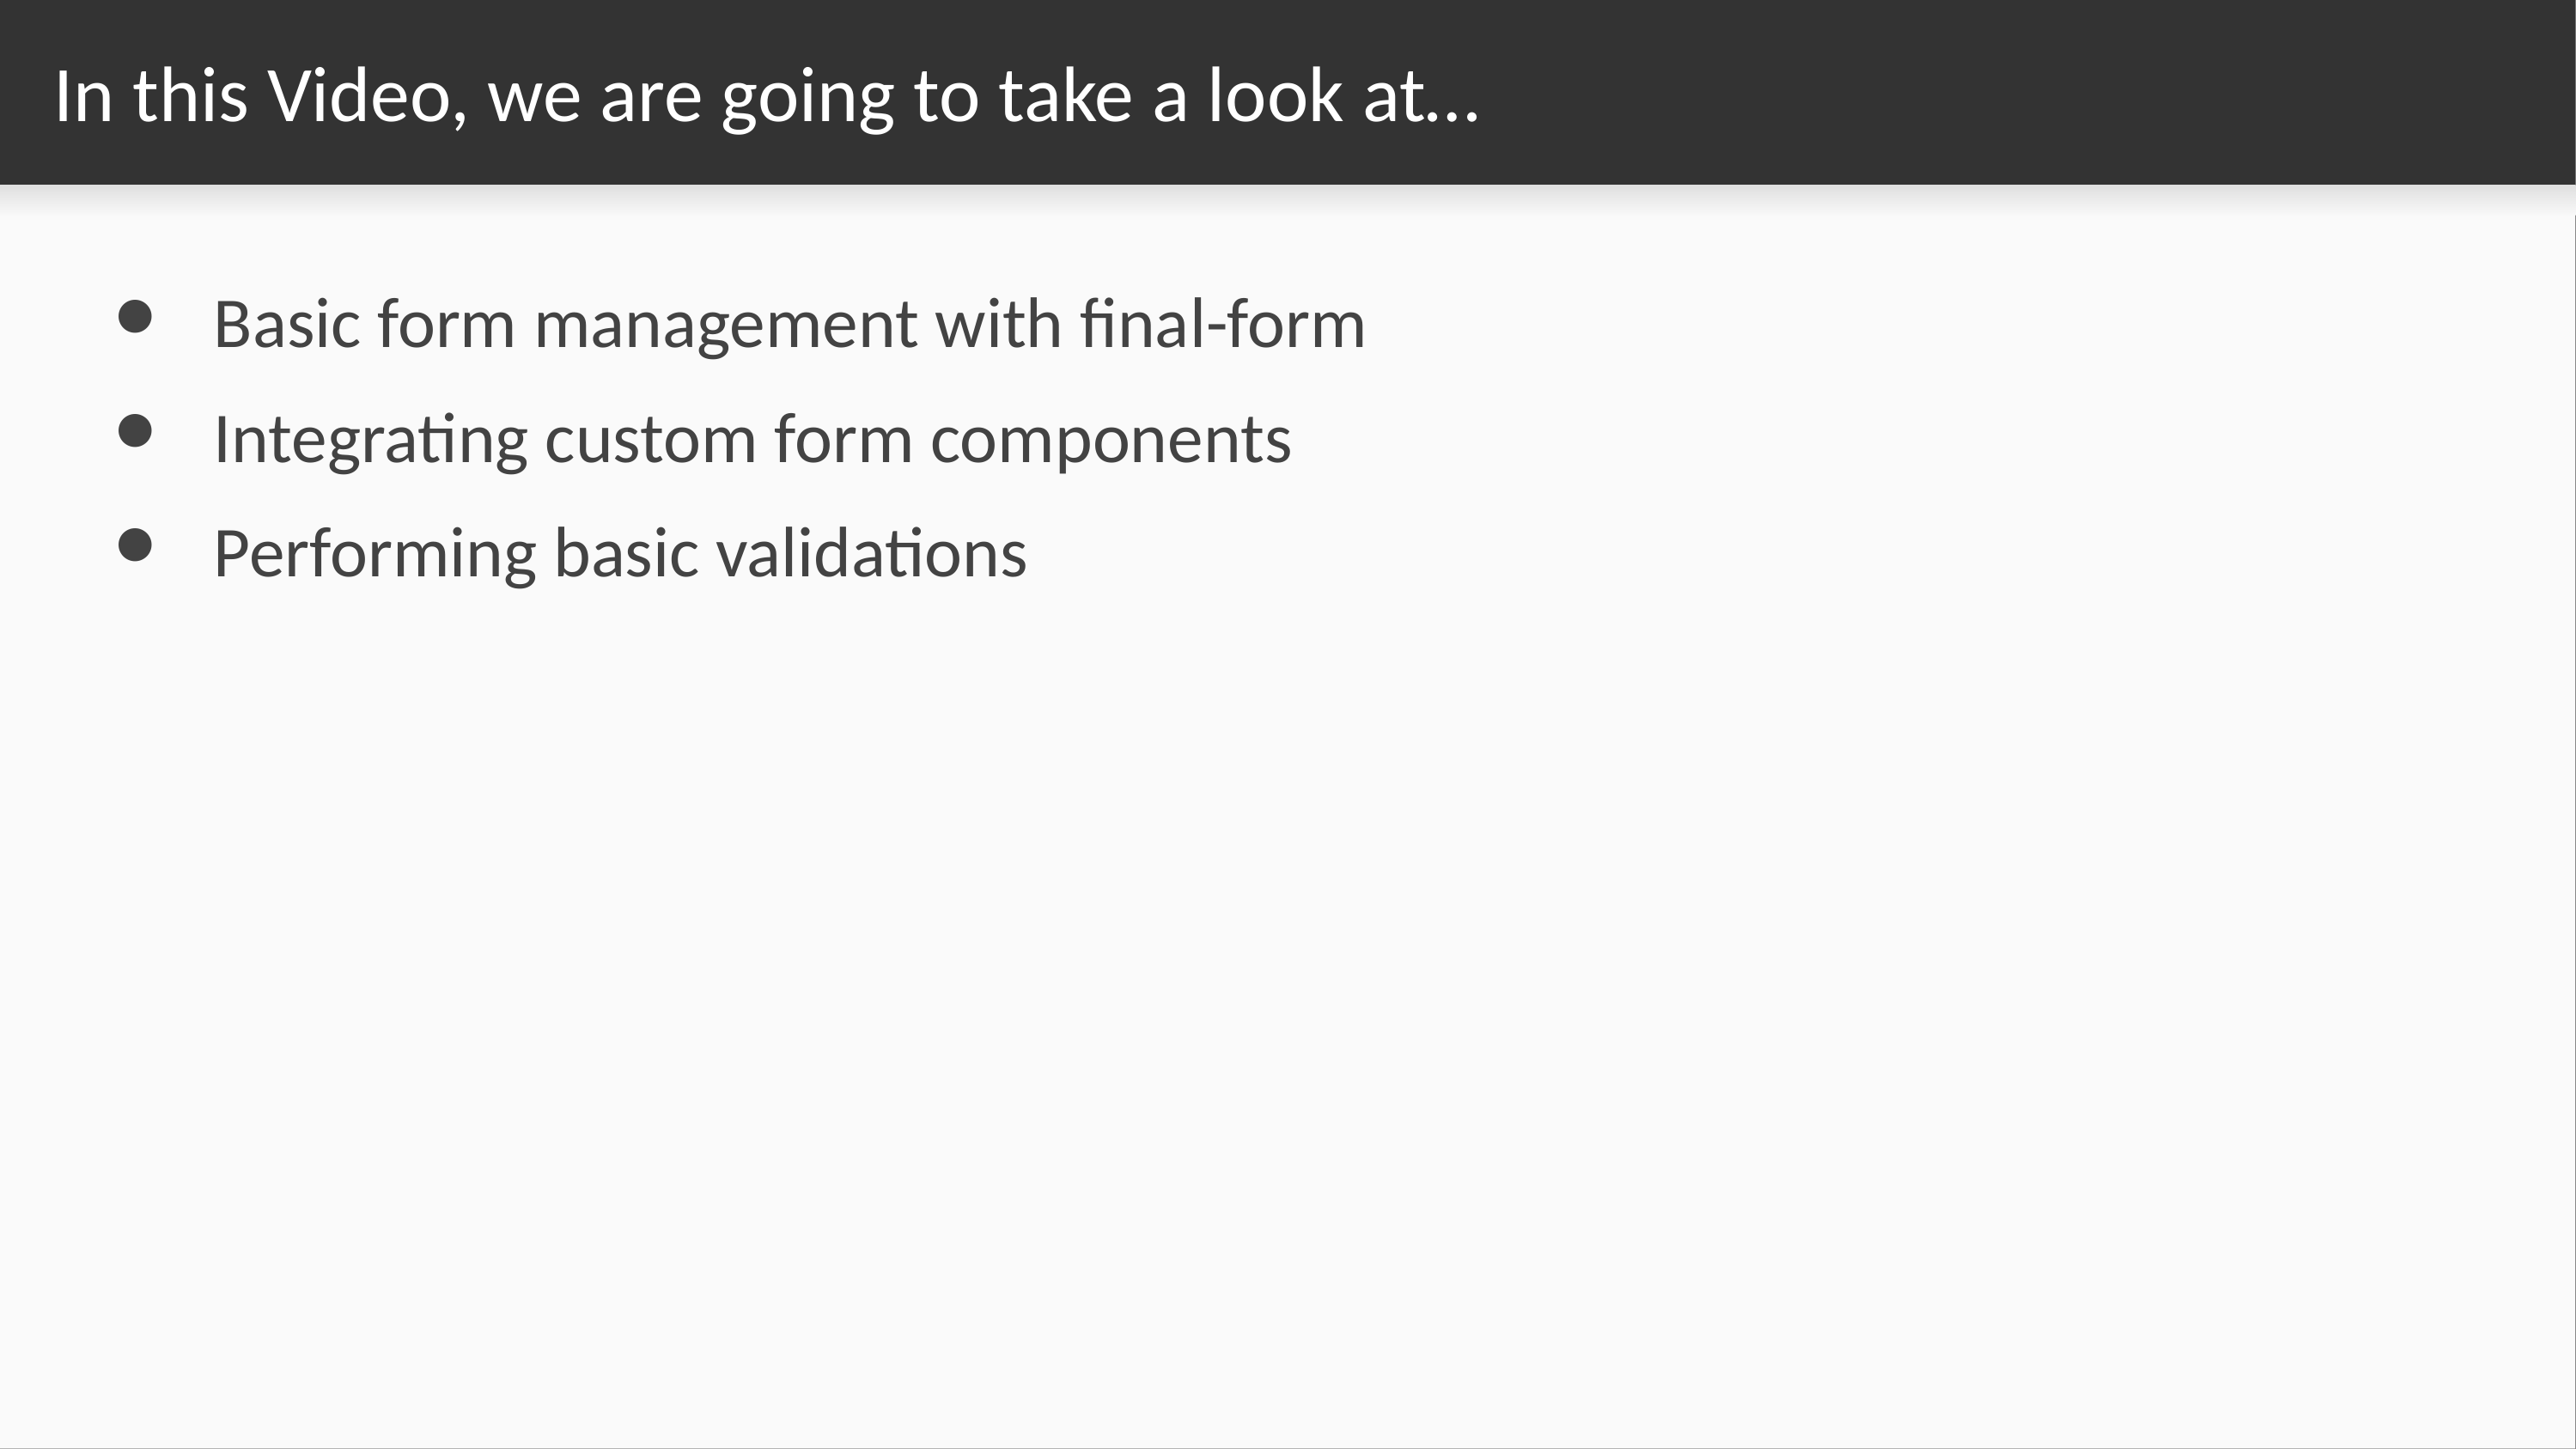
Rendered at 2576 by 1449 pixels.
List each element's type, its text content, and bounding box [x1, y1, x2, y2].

title In this Video, we are going to take a look at… [27, 4, 2514, 175]
list Basic form management with final-form Integrating custom form components Performing basic validations [59, 250, 2514, 1384]
